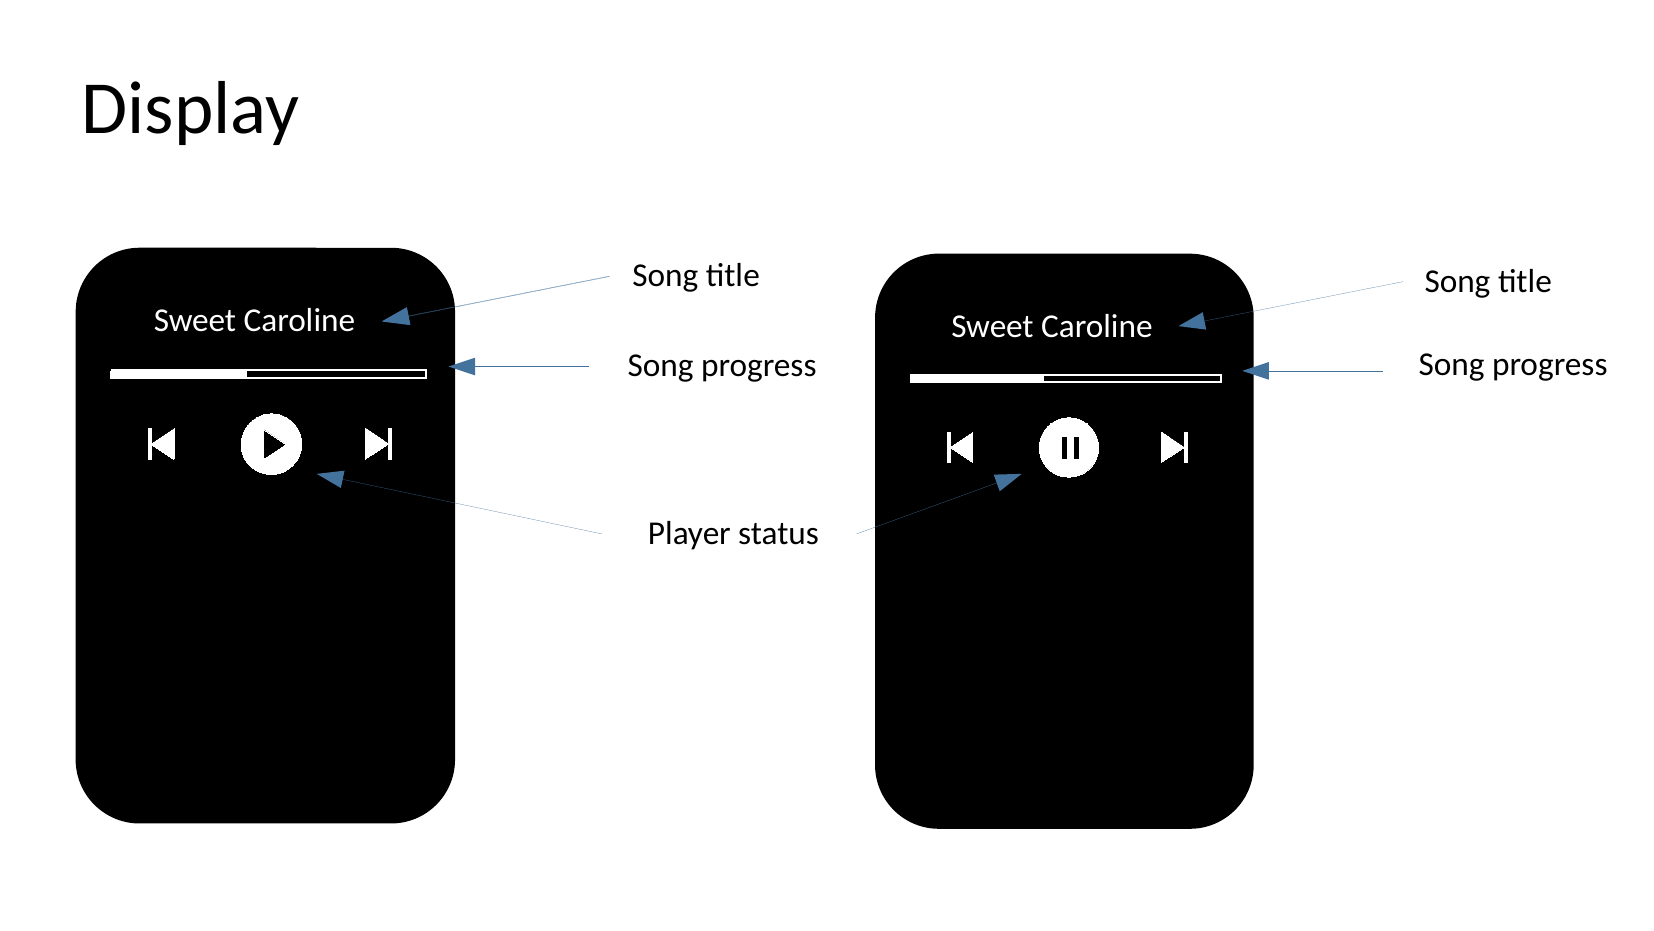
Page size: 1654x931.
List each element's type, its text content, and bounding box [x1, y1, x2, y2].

text_box [76, 248, 455, 823]
picture [388, 428, 392, 460]
text_box Song title [617, 246, 775, 302]
text_box [876, 254, 1253, 828]
text_box Player status [633, 503, 835, 559]
title Display [81, 37, 1570, 193]
text_box Song title [1409, 252, 1568, 307]
text_box Song progress [612, 335, 832, 391]
text_box Sweet Caroline [936, 296, 1168, 352]
picture [1184, 432, 1188, 463]
text_box Sweet Caroline [139, 290, 371, 346]
text_box Song progress [1403, 335, 1623, 390]
